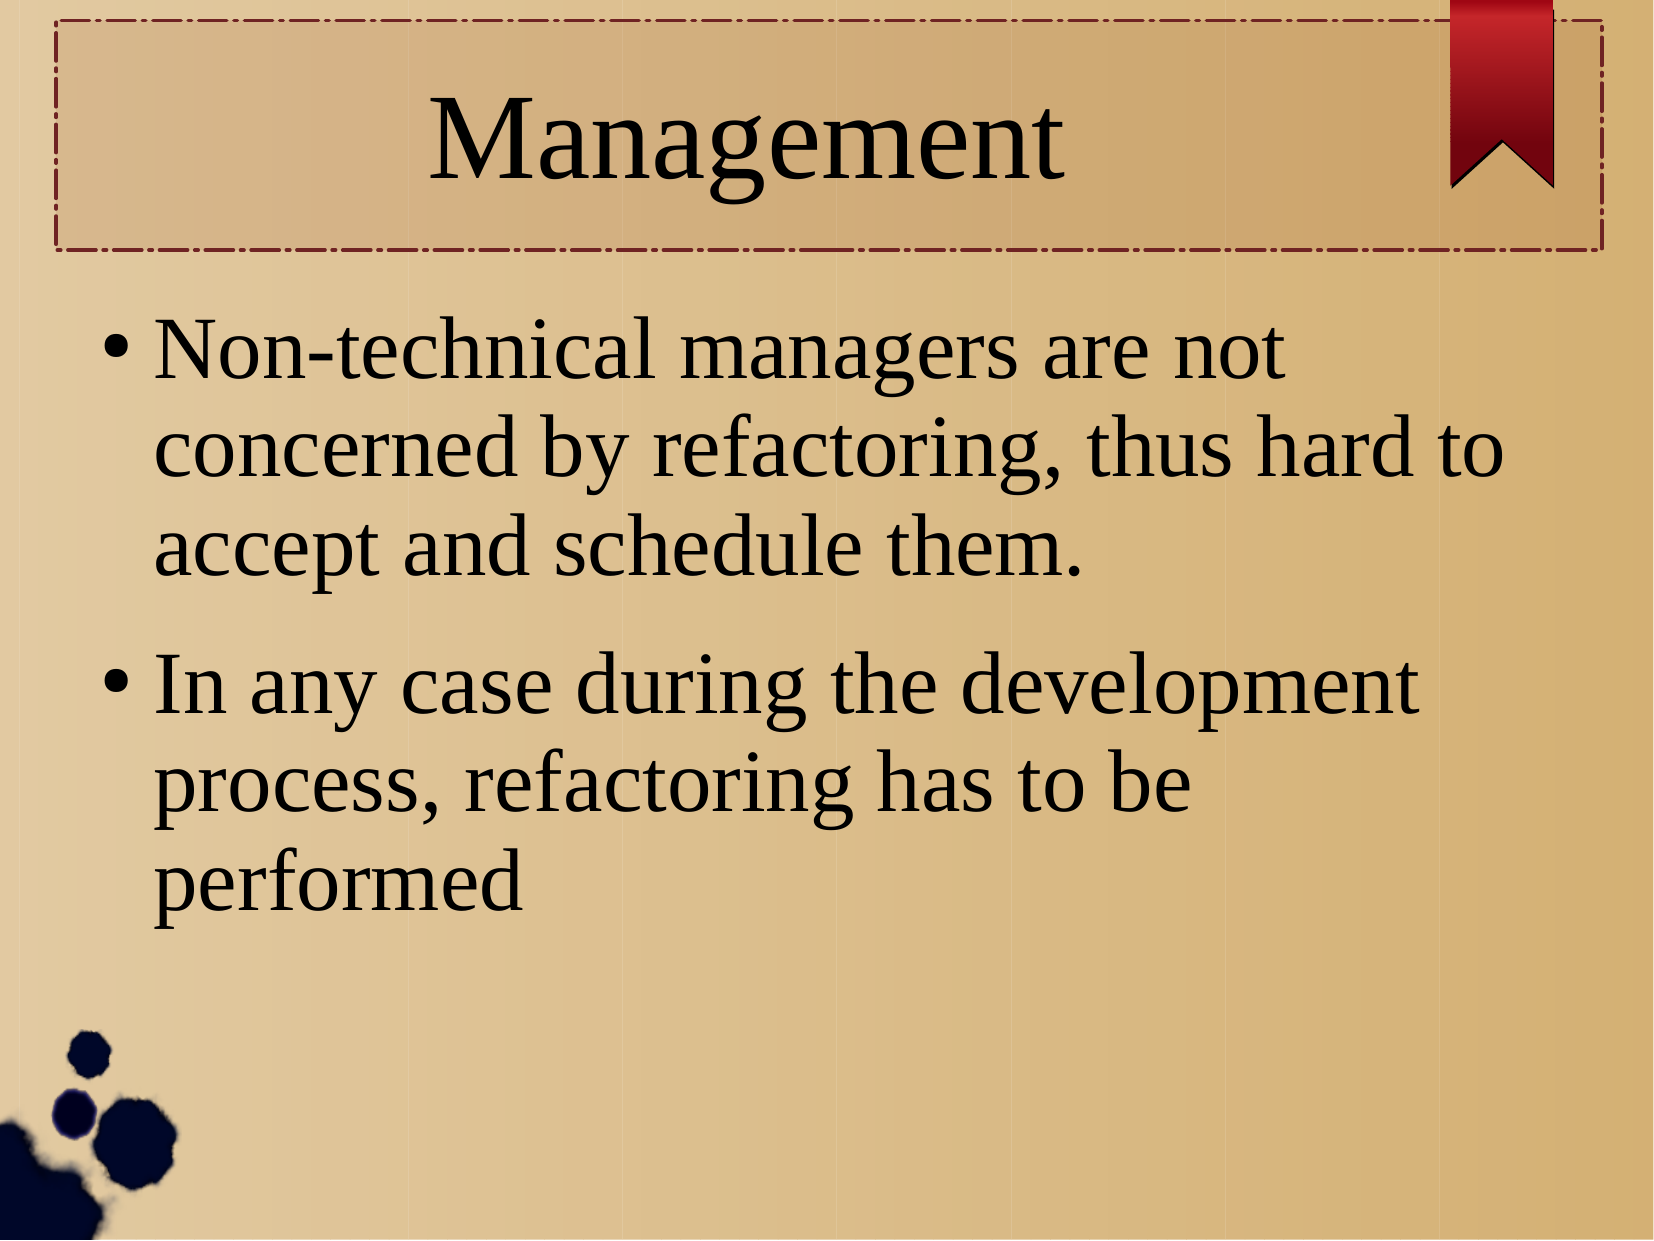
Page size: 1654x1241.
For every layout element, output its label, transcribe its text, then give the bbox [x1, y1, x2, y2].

list Non-technical managers are not concerned by refactoring, thus hard to accept and schedule them. In any case during the development process, refactoring has to be performed [82, 299, 1571, 1019]
title Management [82, 47, 1412, 229]
